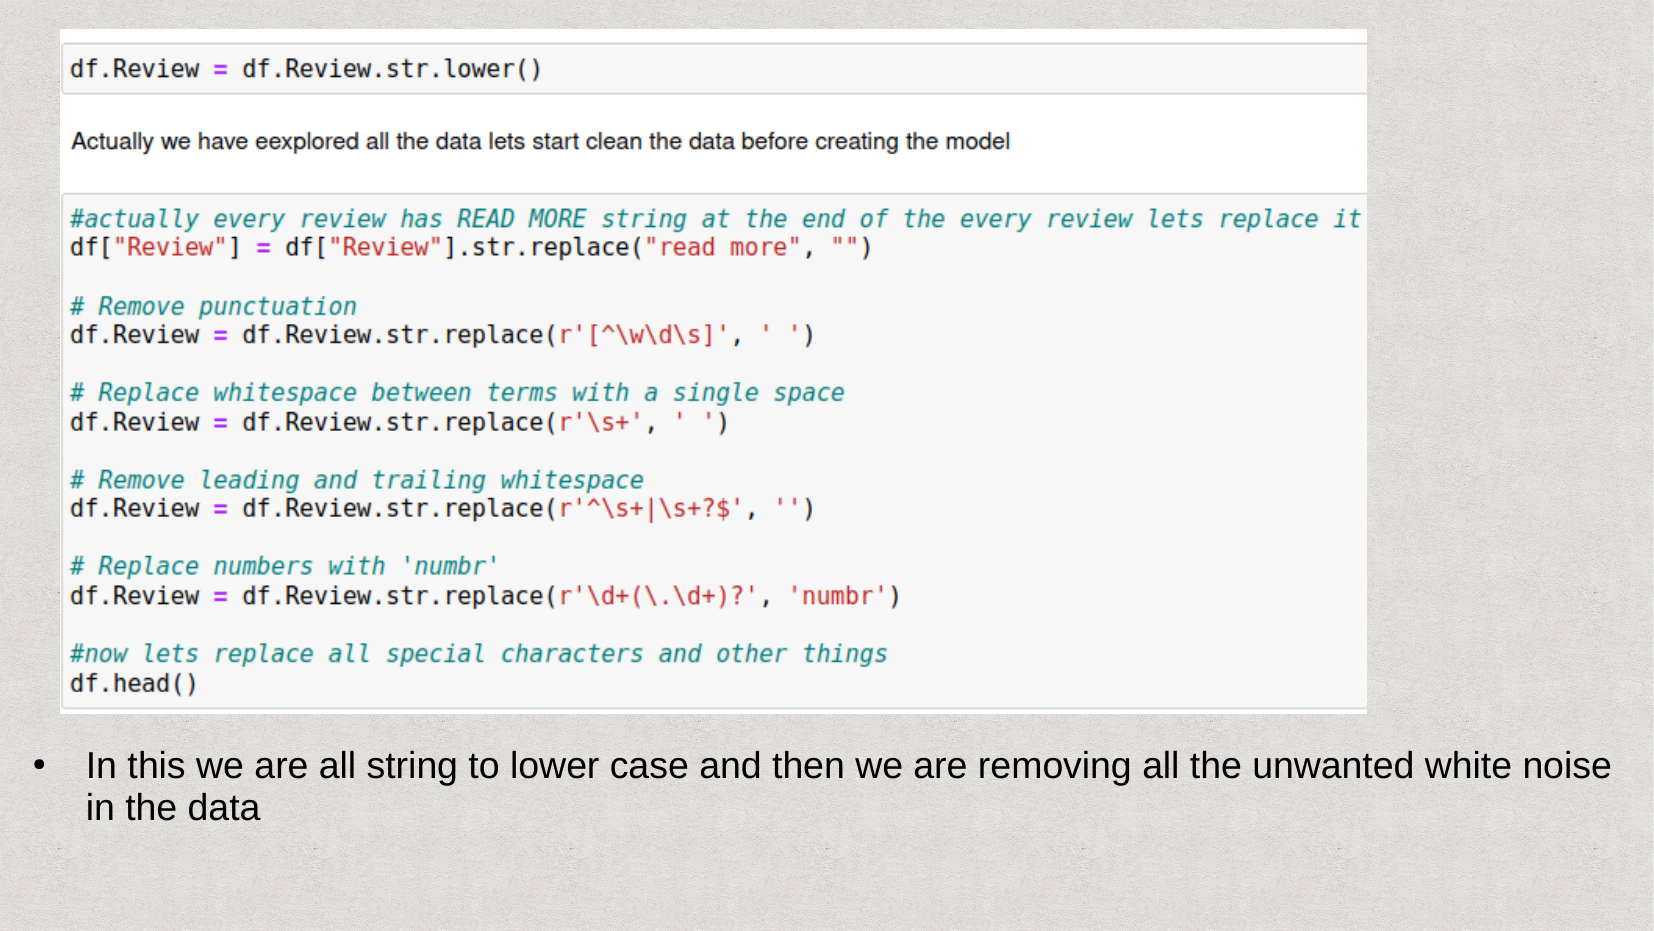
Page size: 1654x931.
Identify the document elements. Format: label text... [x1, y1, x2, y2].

list In this we are all string to lower case and then we are removing all the unwanted white noise in the data [15, 15, 1636, 916]
picture [0, 0, 1654, 931]
